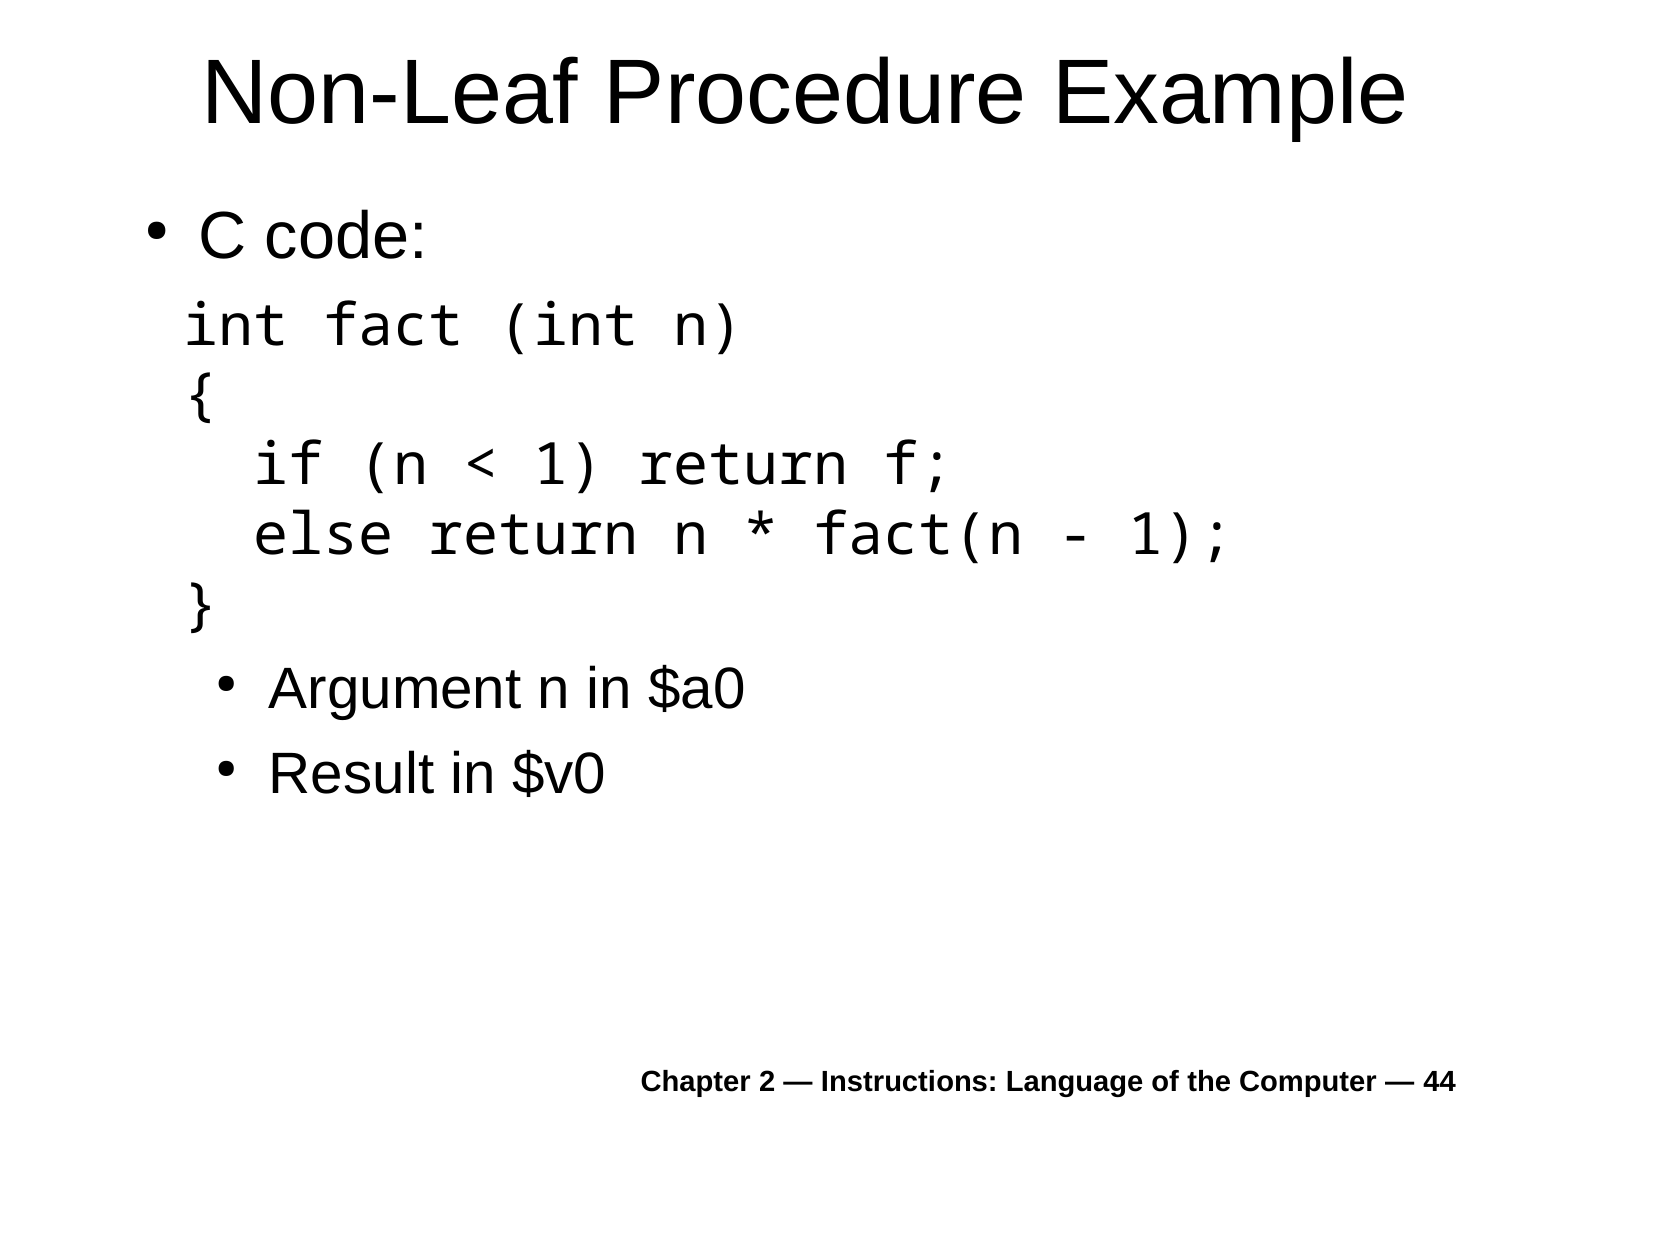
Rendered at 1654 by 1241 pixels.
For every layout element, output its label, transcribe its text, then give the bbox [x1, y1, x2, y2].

text_box Chapter 2 — Instructions: Language of the Computer — <number> [277, 1046, 1471, 1106]
title Non-Leaf Procedure Example [112, 23, 1468, 149]
list C code: int fact (int n) { if (n < 1) return f; else return n * fact(n - 1); } Argument n in $a0 Result in $v0 [112, 184, 1469, 1024]
